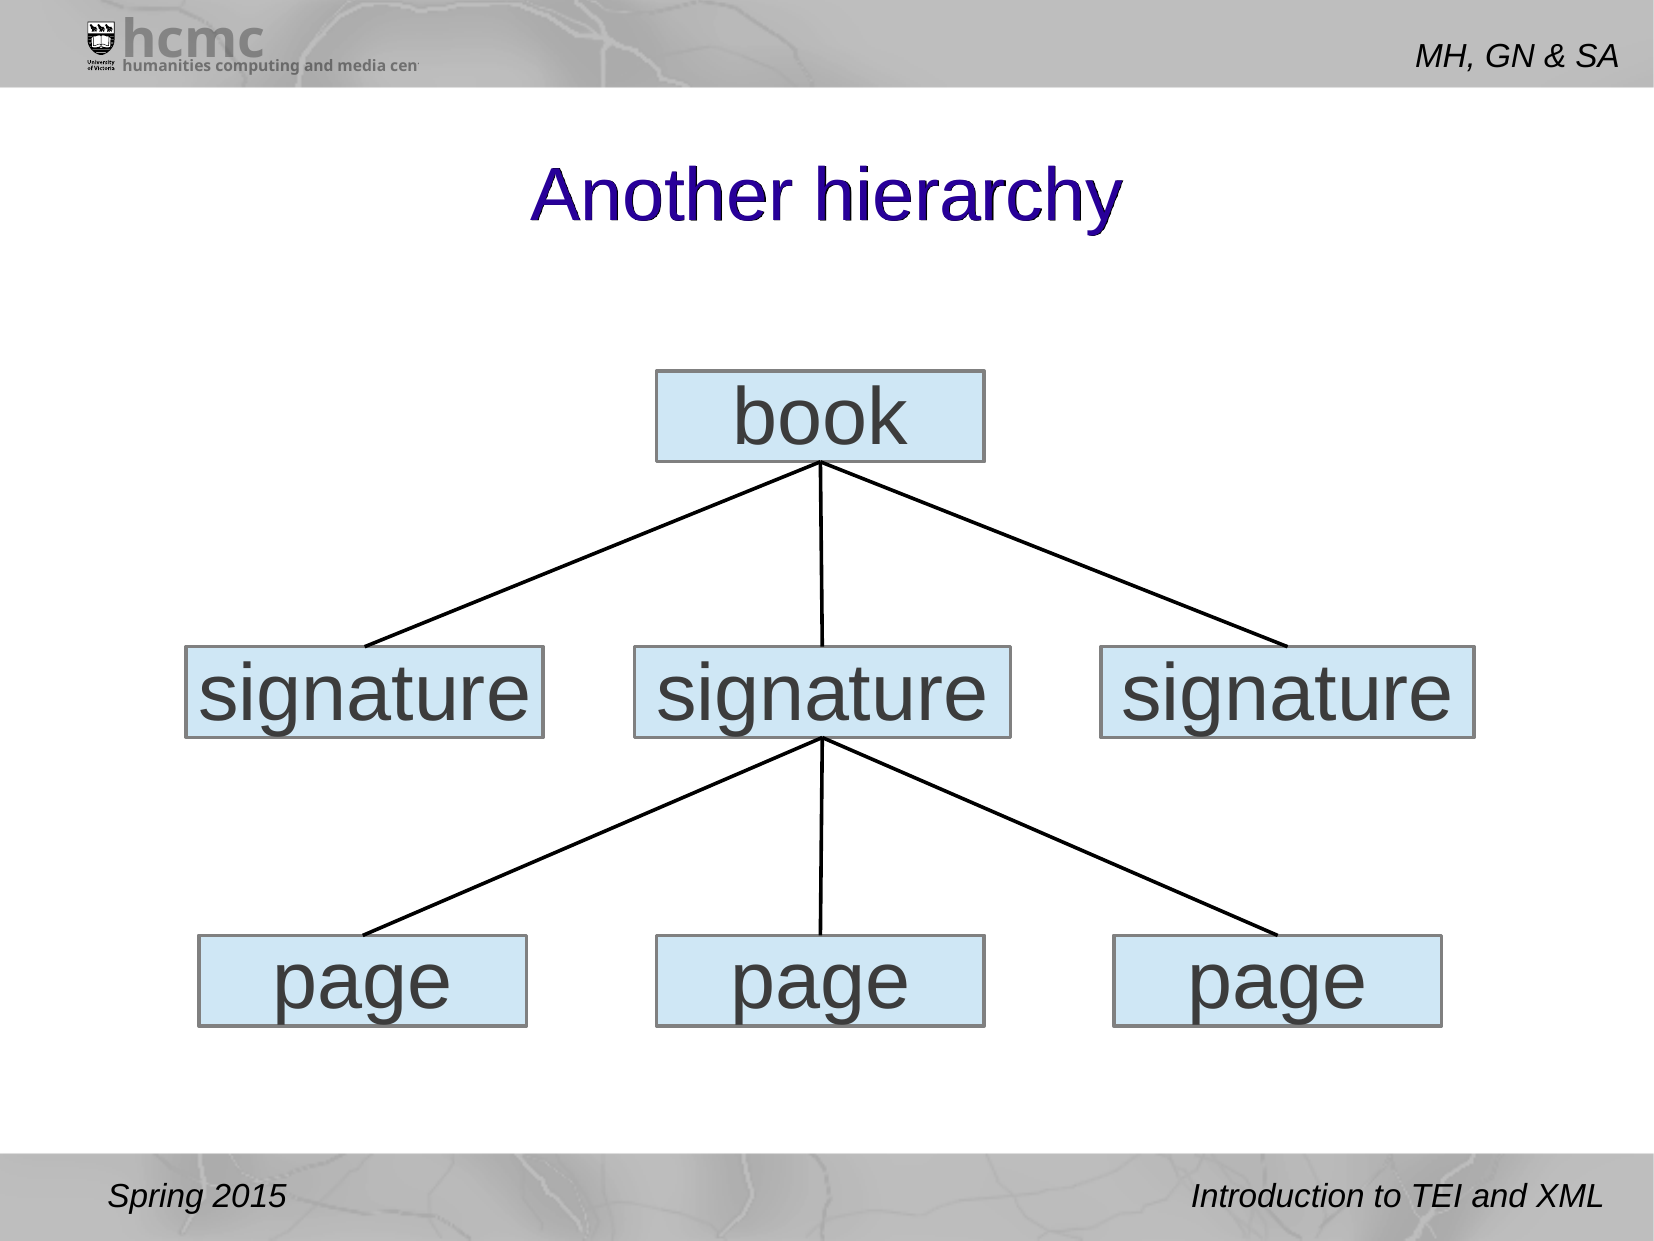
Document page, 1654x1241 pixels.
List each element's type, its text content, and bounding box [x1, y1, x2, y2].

picture [0, 0, 1654, 1241]
title Another hierarchy [118, 90, 1536, 298]
